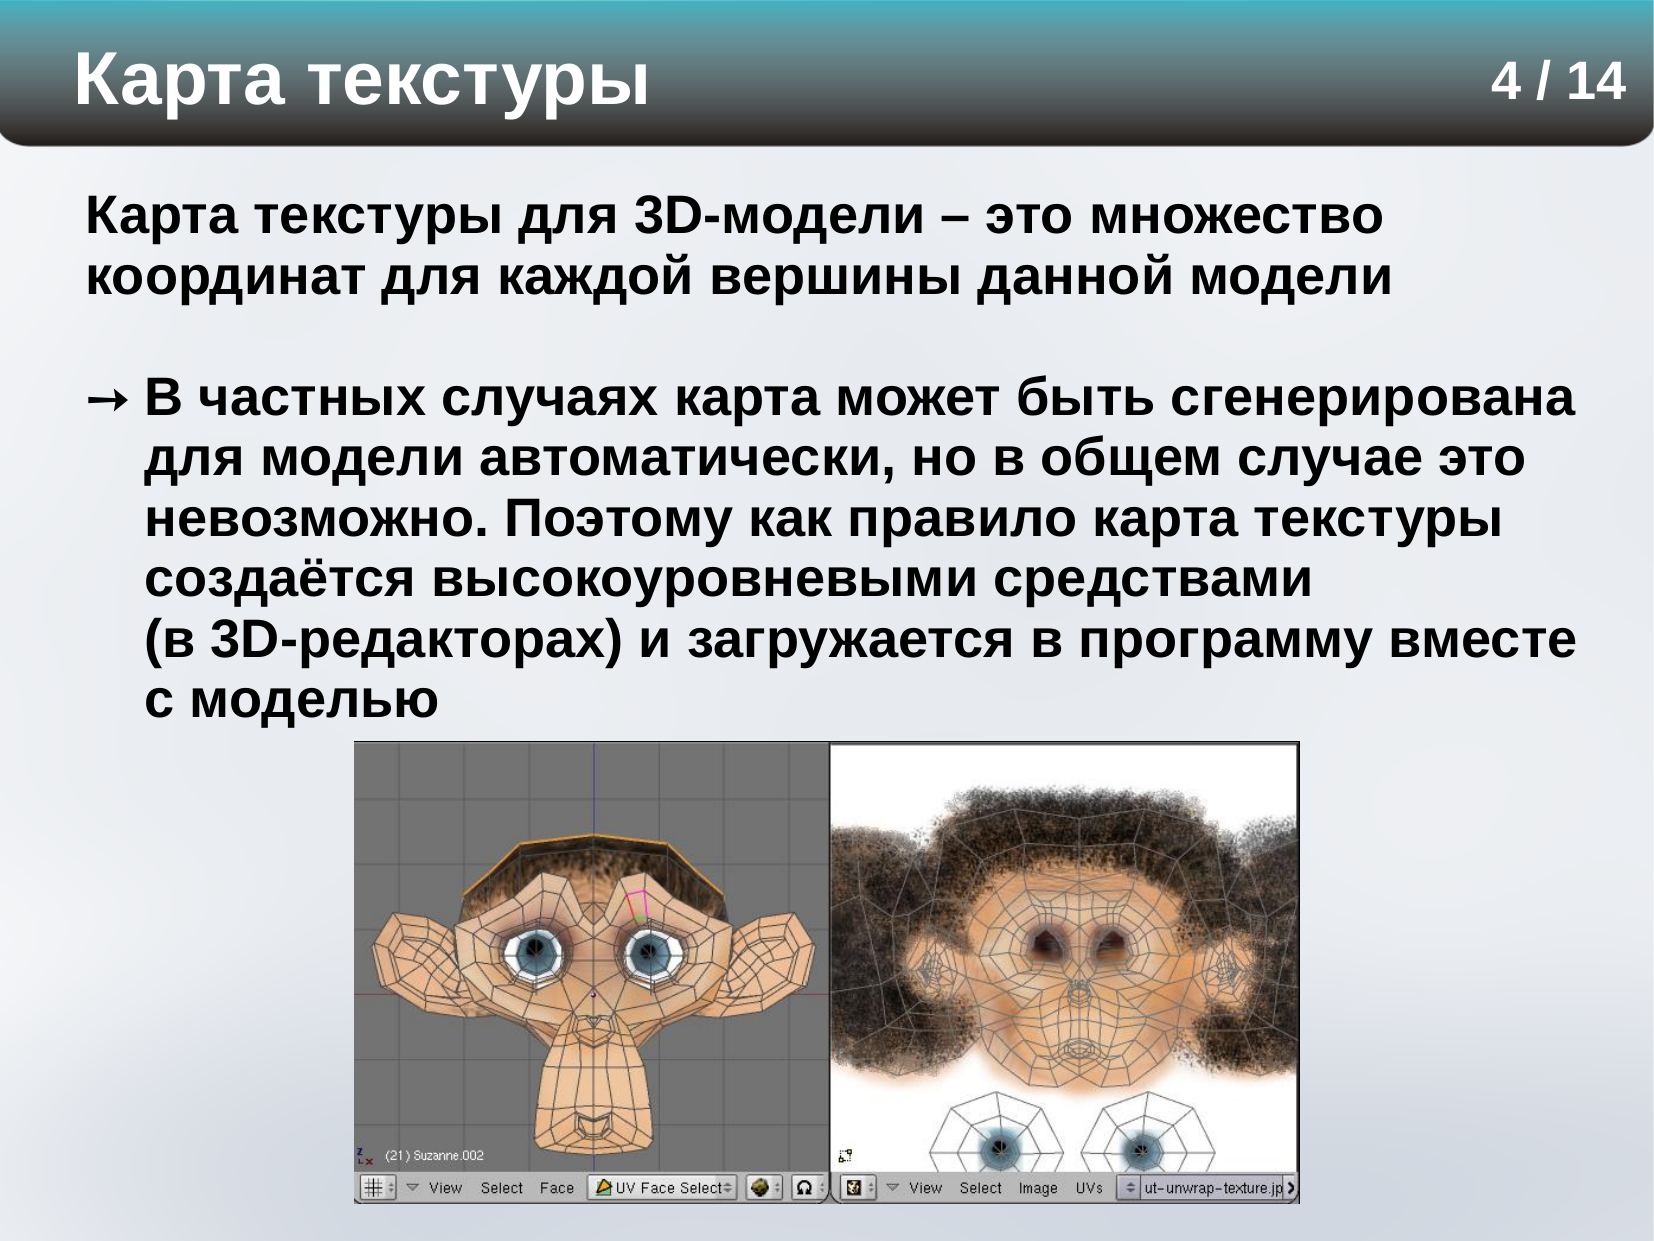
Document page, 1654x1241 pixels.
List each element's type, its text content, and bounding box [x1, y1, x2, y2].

text_box Карта текстуры [59, 29, 916, 129]
text_box <номер> / 14 [1476, 42, 1654, 179]
text_box Карта текстуры для 3D-модели – это множество координат для каждой вершины данной модели В частных случаях карта может быть сгенерирована для модели автоматически, но в общем случае это невозможно. Поэтому как правило карта текстуры создаётся высокоуровневыми средствами (в 3D-редакторах) и загружается в программу вместе с моделью [70, 177, 1595, 737]
picture [0, 0, 1654, 1241]
